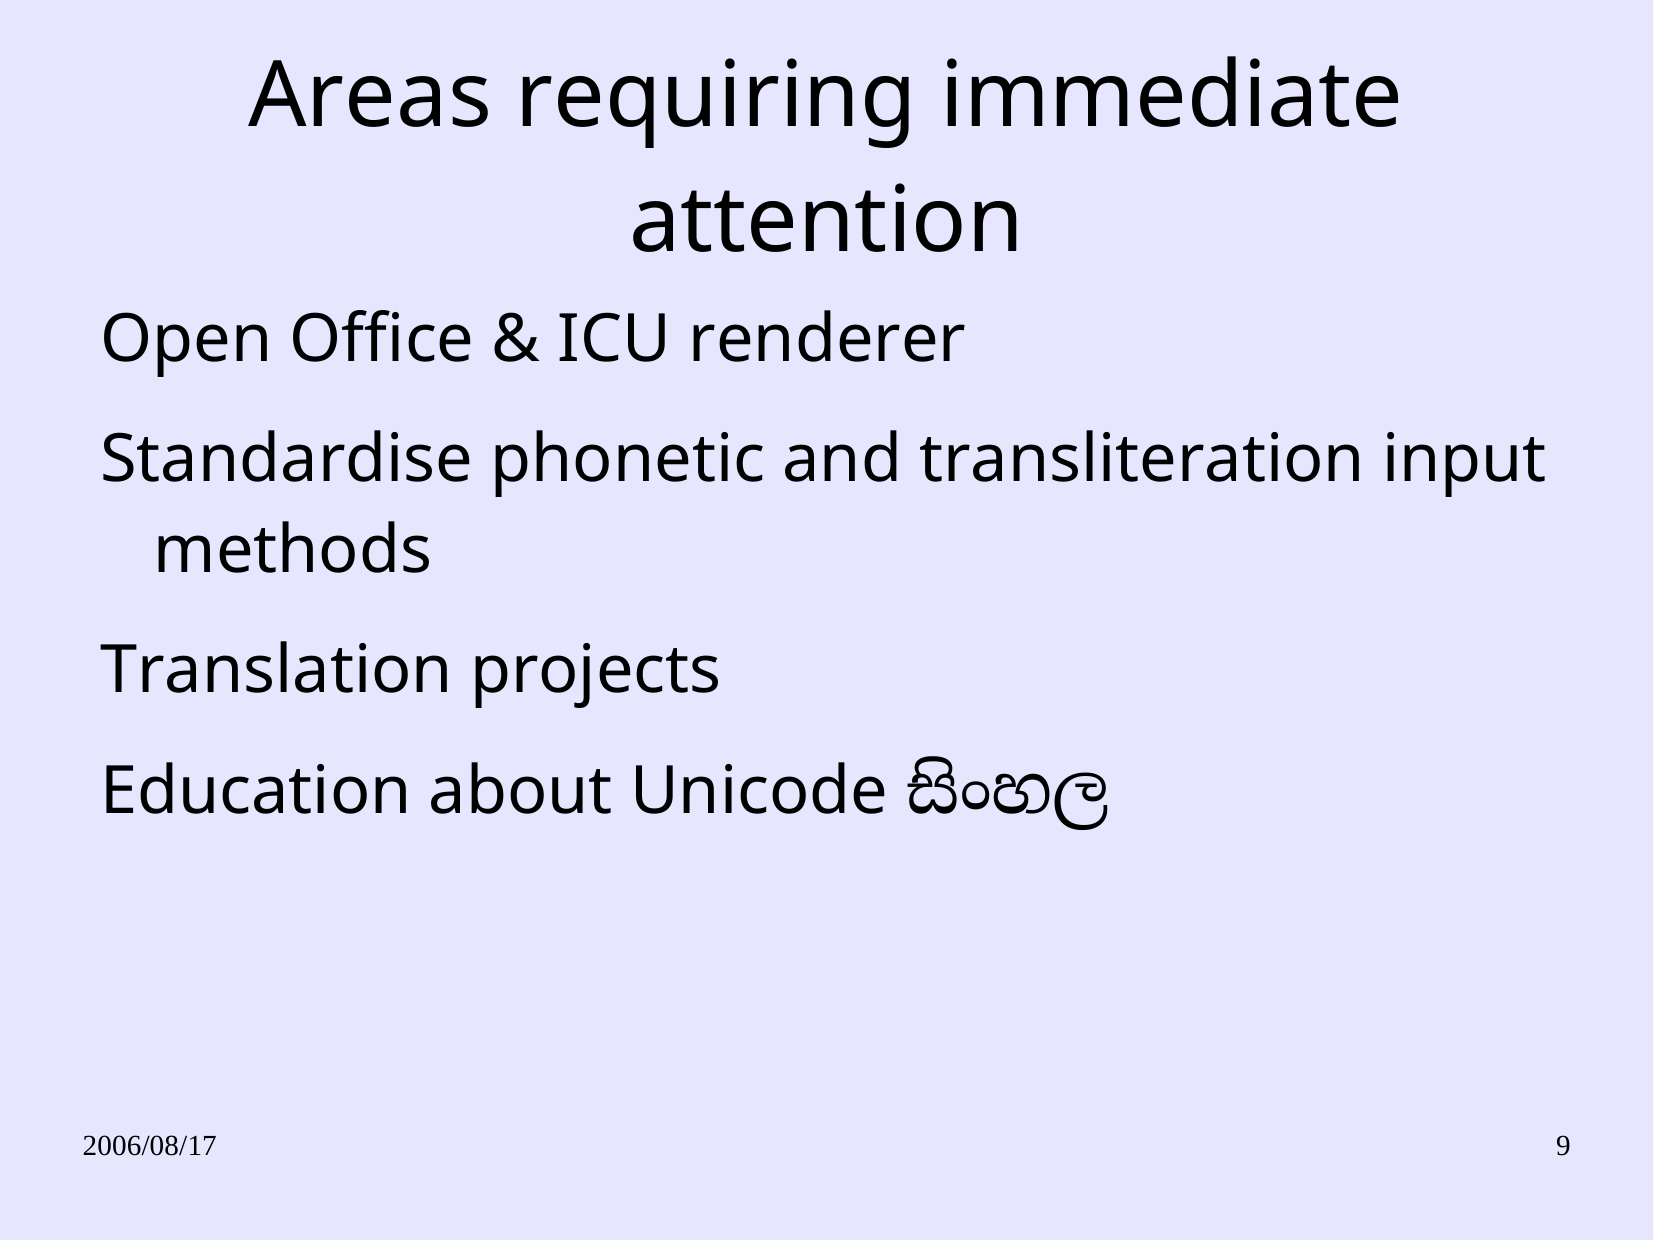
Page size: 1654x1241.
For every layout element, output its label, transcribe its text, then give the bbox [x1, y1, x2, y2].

title Areas requiring immediate attention [82, 45, 1571, 261]
list Open Office & ICU renderer Standardise phonetic and transliteration input methods Translation projects Education about Unicode සිංහල [82, 290, 1571, 1109]
